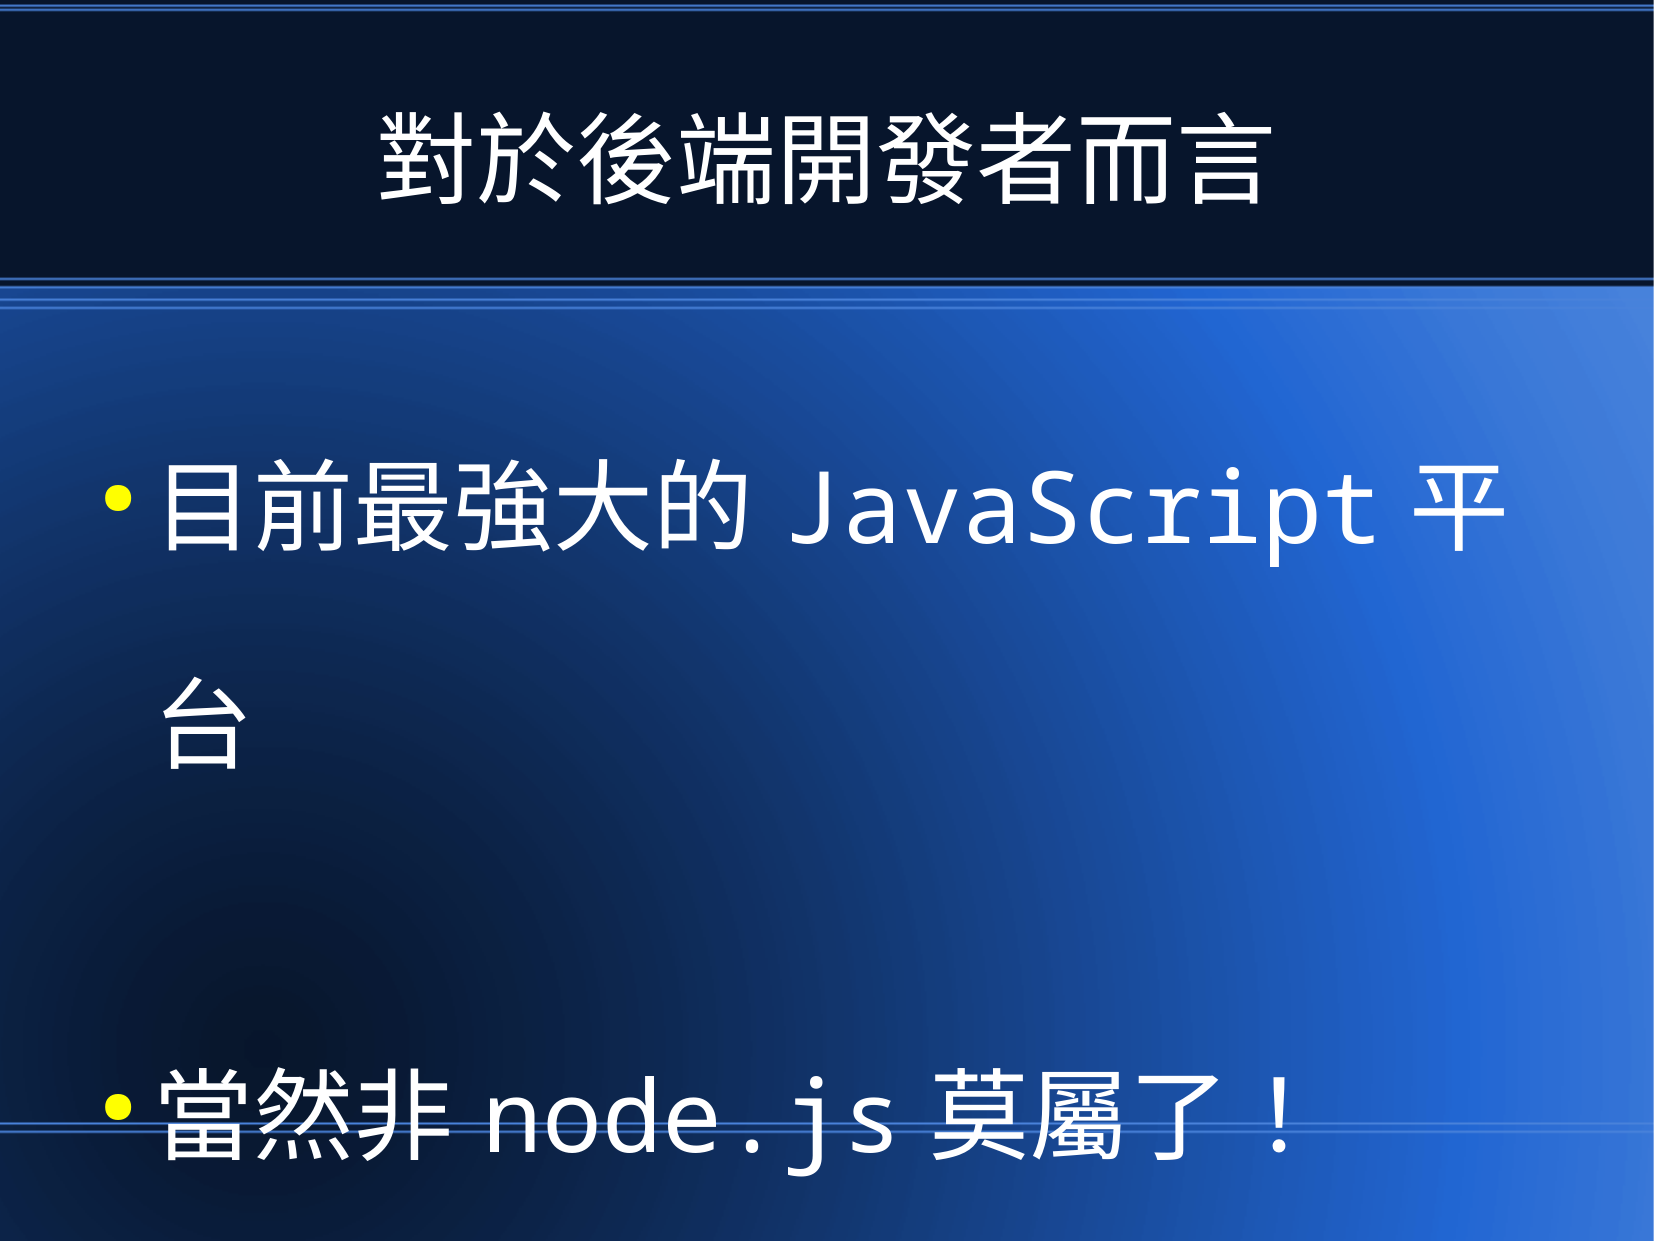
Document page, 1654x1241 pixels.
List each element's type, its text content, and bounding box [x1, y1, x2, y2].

title 對於後端開發者而言 [82, 49, 1571, 257]
list 目前最強大的JavaScript平台 當然非node.js莫屬了！ [82, 355, 1571, 1241]
picture [0, 0, 1654, 1241]
